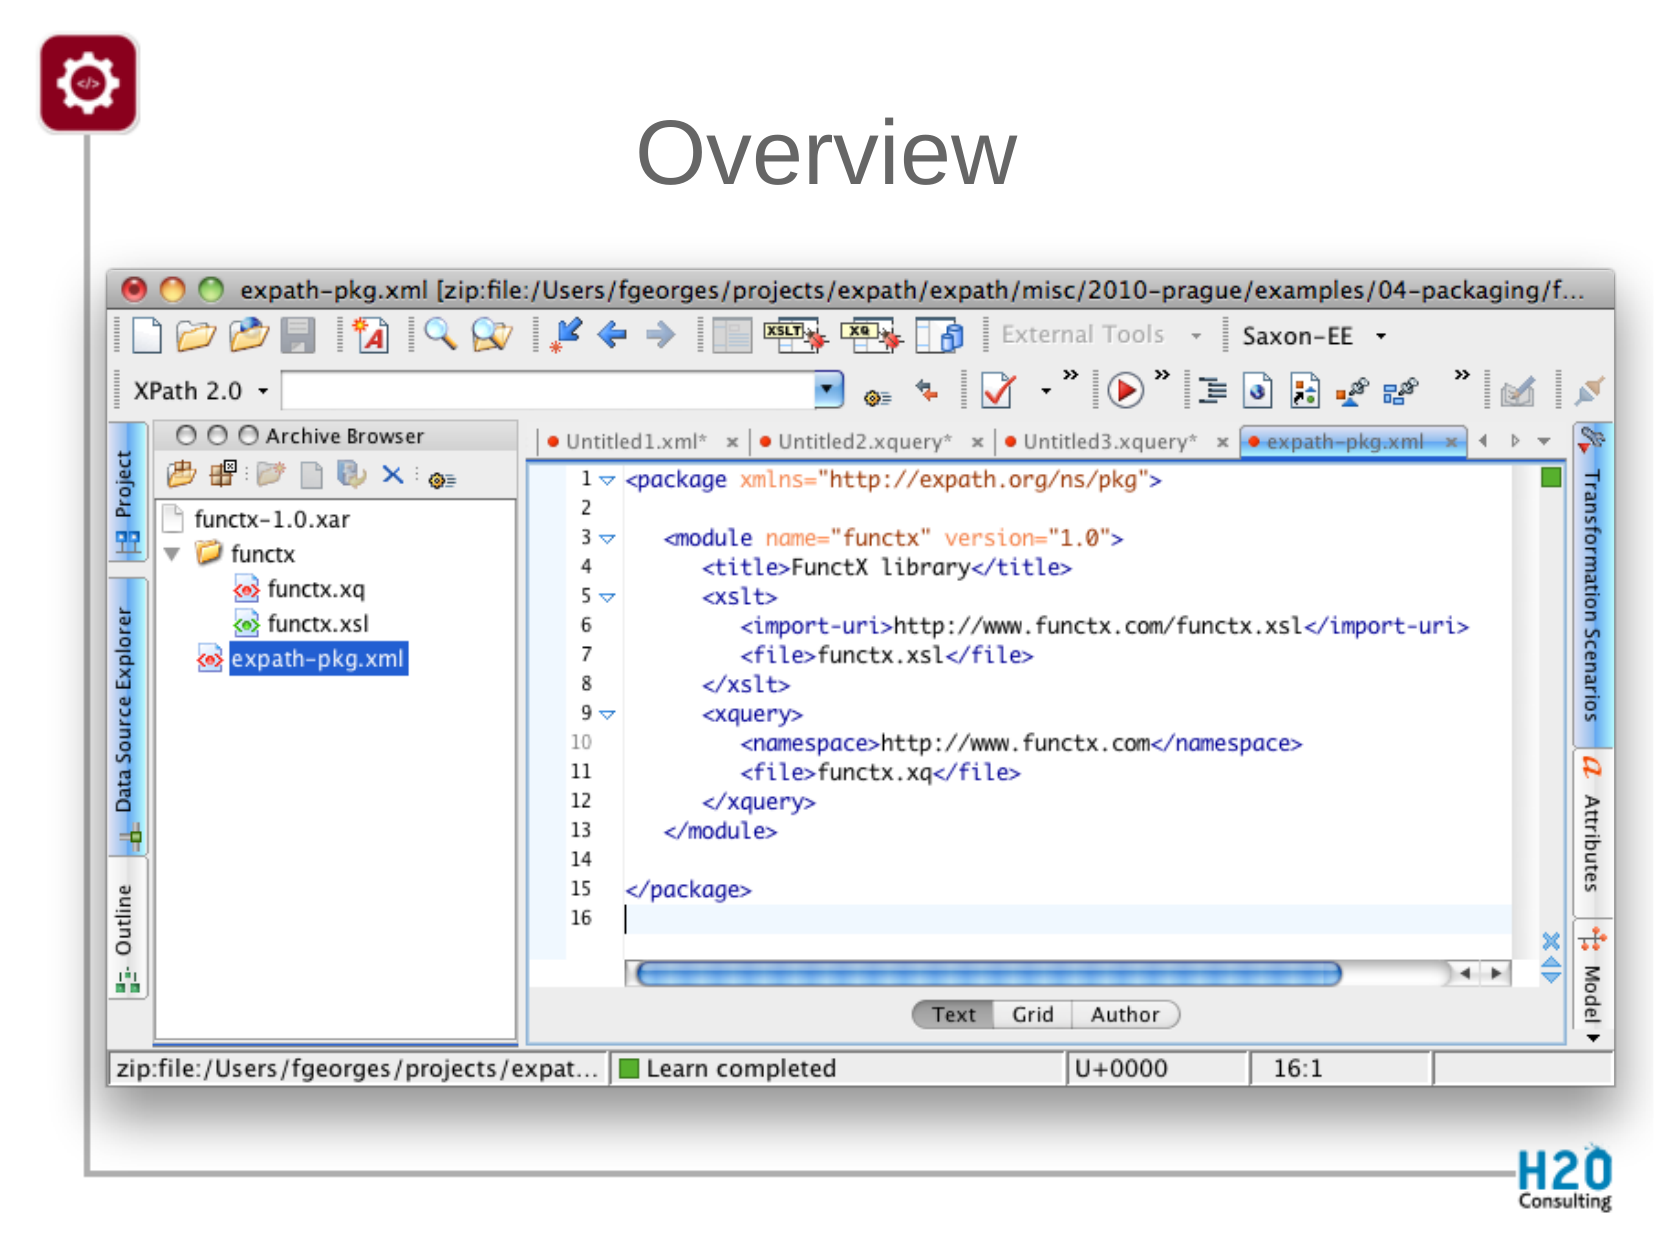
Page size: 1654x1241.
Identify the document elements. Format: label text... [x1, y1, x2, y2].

picture [0, 0, 1654, 1241]
title Overview [82, 56, 1571, 224]
